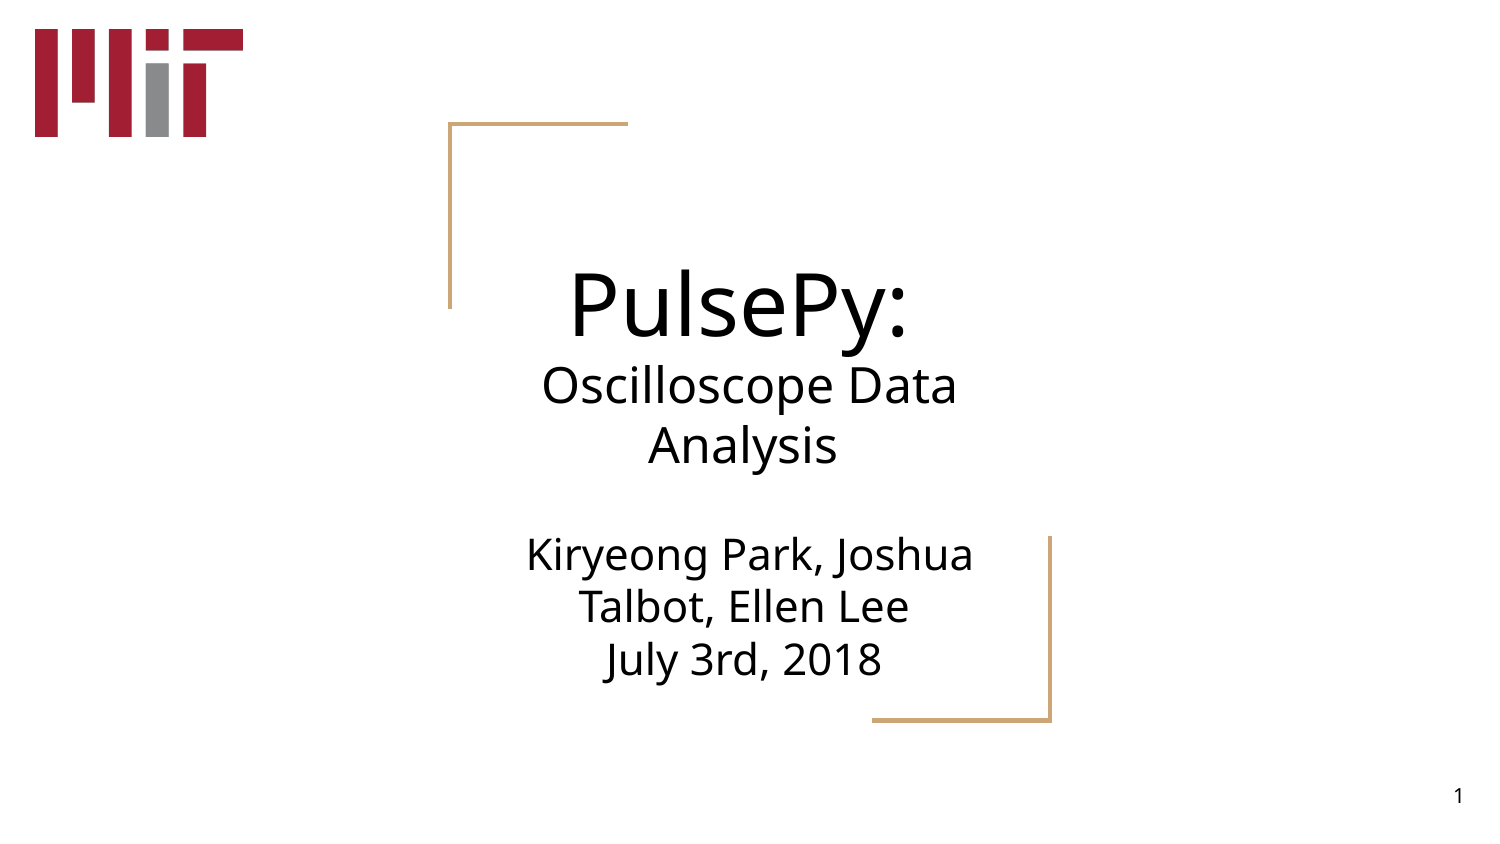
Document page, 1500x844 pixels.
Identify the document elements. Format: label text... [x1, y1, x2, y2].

subtitle Kiryeong Park, Joshua Talbot, Ellen Lee July 3rd, 2018 [499, 511, 1001, 677]
slide_number <number> [1389, 764, 1480, 830]
title PulsePy: Oscilloscope Data Analysis [499, 236, 1001, 490]
picture [35, 29, 243, 137]
